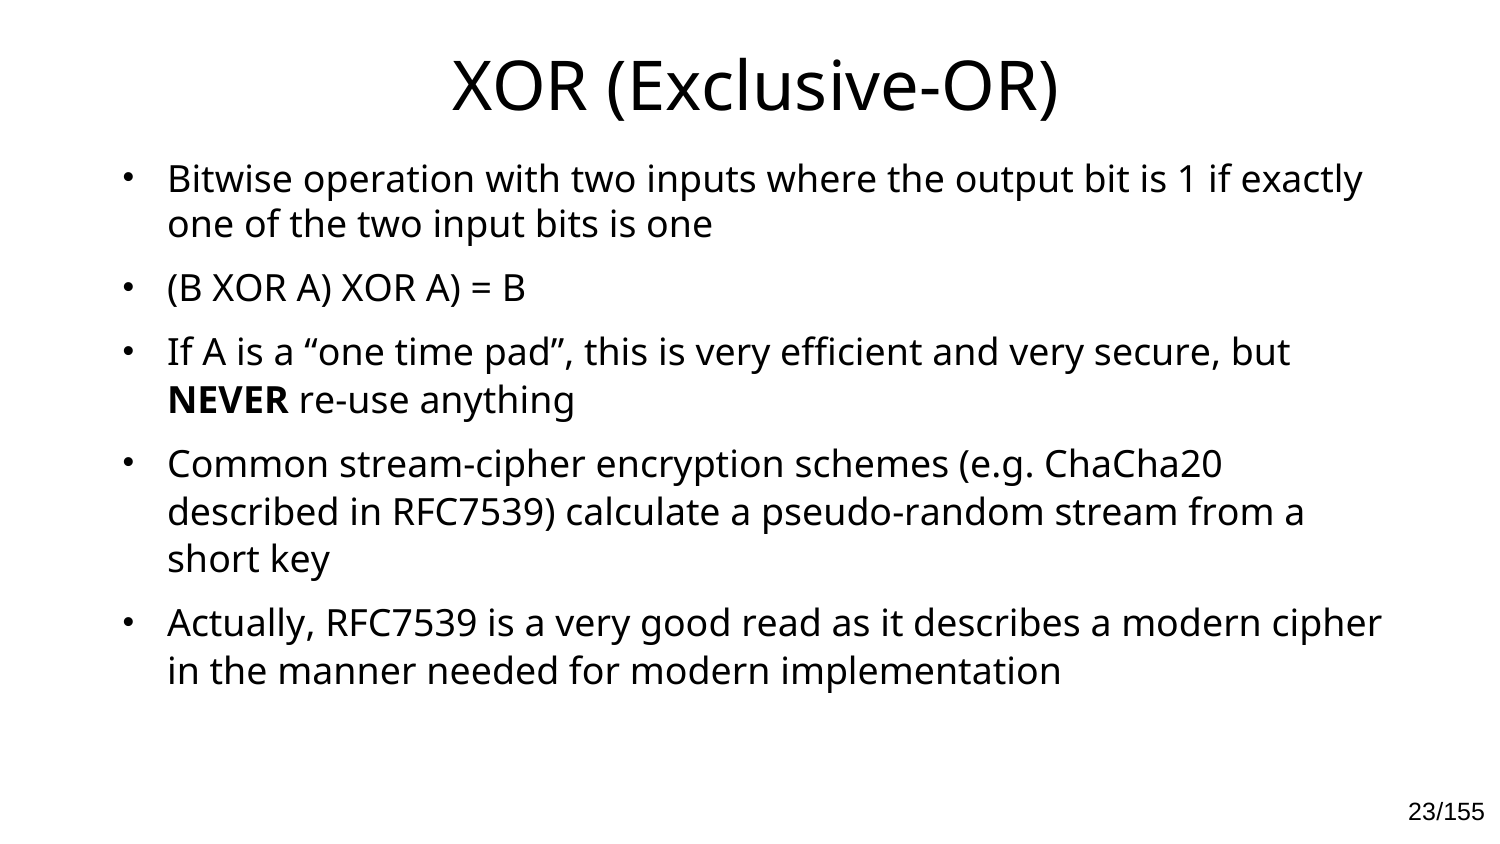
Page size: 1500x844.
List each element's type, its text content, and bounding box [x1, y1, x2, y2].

list Bitwise operation with two inputs where the output bit is 1 if exactly one of the two input bits is one (B XOR A) XOR A) = B If A is a “one time pad”, this is very efficient and very secure, but NEVER re-use anything Common stream-cipher encryption schemes (e.g. ChaCha20 described in RFC7539) calculate a pseudo-random stream from a short key Actually, RFC7539 is a very good read as it describes a modern cipher in the manner needed for modern implementation [106, 146, 1420, 764]
title XOR (Exclusive-OR) [118, 11, 1394, 146]
